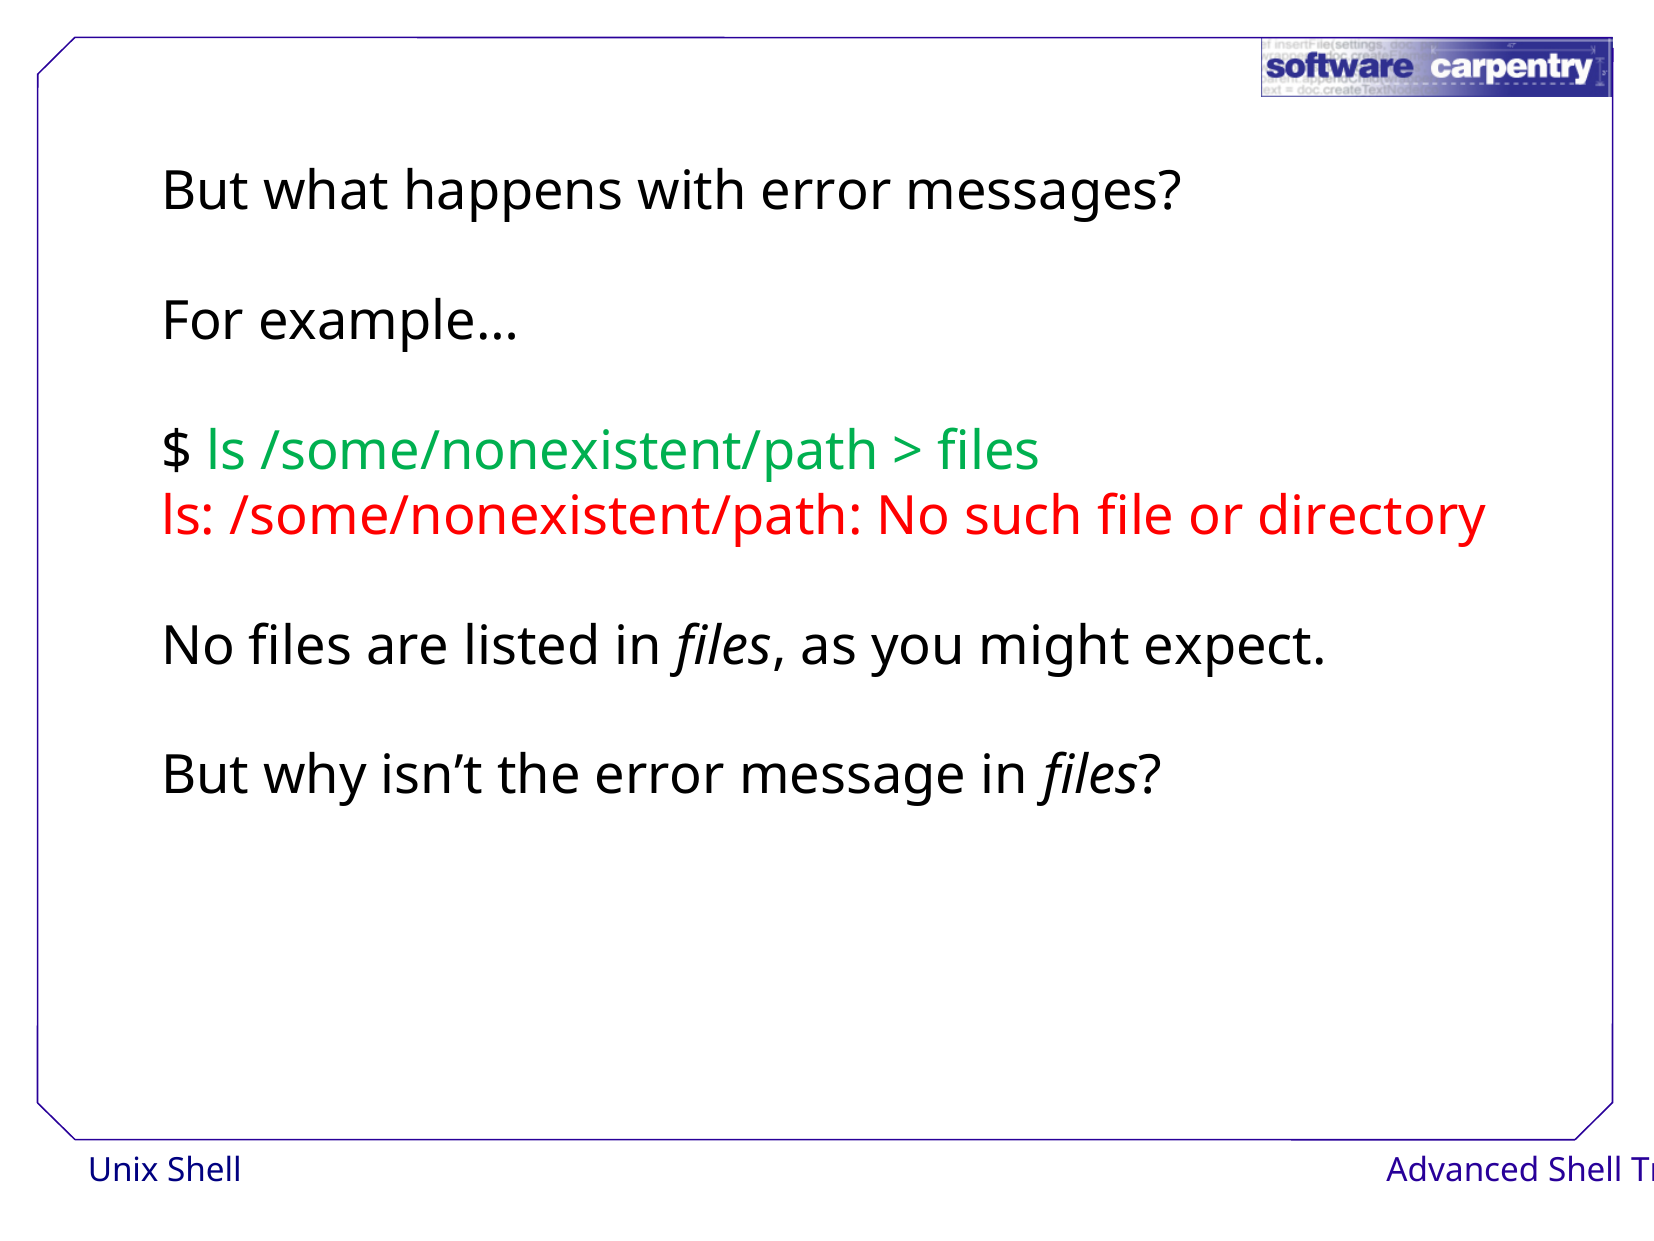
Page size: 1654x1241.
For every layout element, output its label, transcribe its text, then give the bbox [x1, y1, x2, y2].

text_box But what happens with error messages? For example… $ ls /some/nonexistent/path > files ls: /some/nonexistent/path: No such file or directory No files are listed in files, as you might expect. But why isn’t the error message in files? [146, 147, 1583, 813]
picture [1261, 39, 1613, 97]
